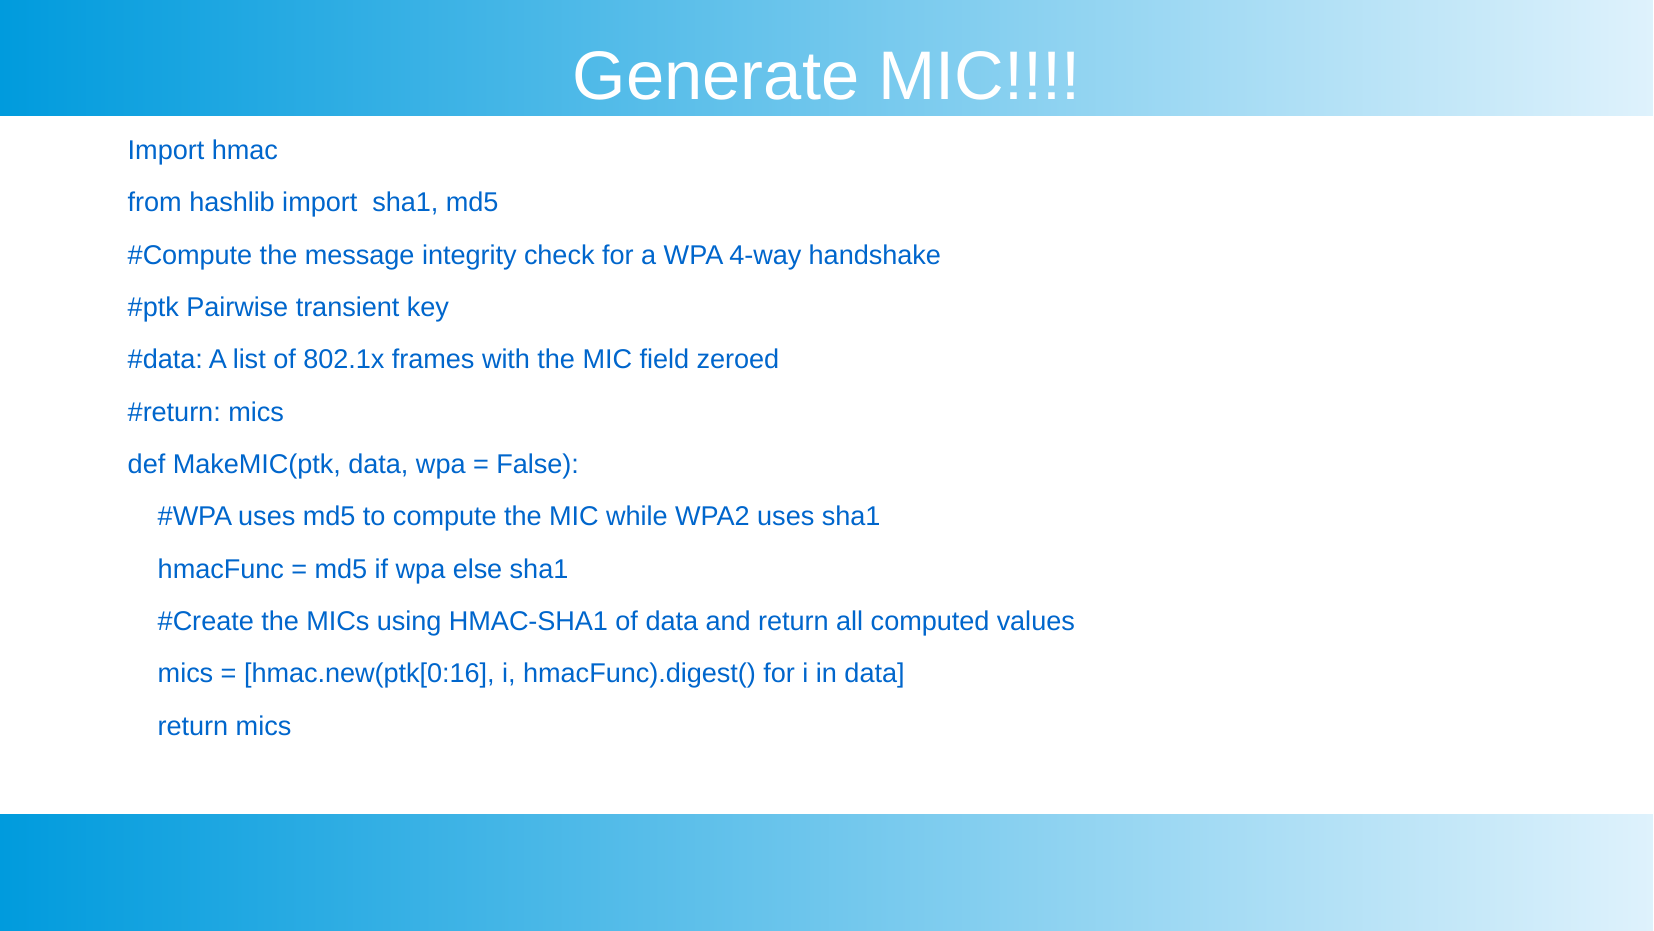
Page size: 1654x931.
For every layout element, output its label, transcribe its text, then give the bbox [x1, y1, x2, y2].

title Generate MIC!!!! [82, 37, 1571, 116]
list Import hmac from hashlib import sha1, md5 #Compute the message integrity check for a WPA 4-way handshake #ptk Pairwise transient key #data: A list of 802.1x frames with the MIC field zeroed #return: mics def MakeMIC(ptk, data, wpa = False): #WPA uses md5 to compute the MIC while WPA2 uses sha1 hmacFunc = md5 if wpa else sha1 #Create the MICs using HMAC-SHA1 of data and return all computed values mics = [hmac.new(ptk[0:16], i, hmacFunc).digest() for i in data] return mics [56, 135, 1531, 742]
